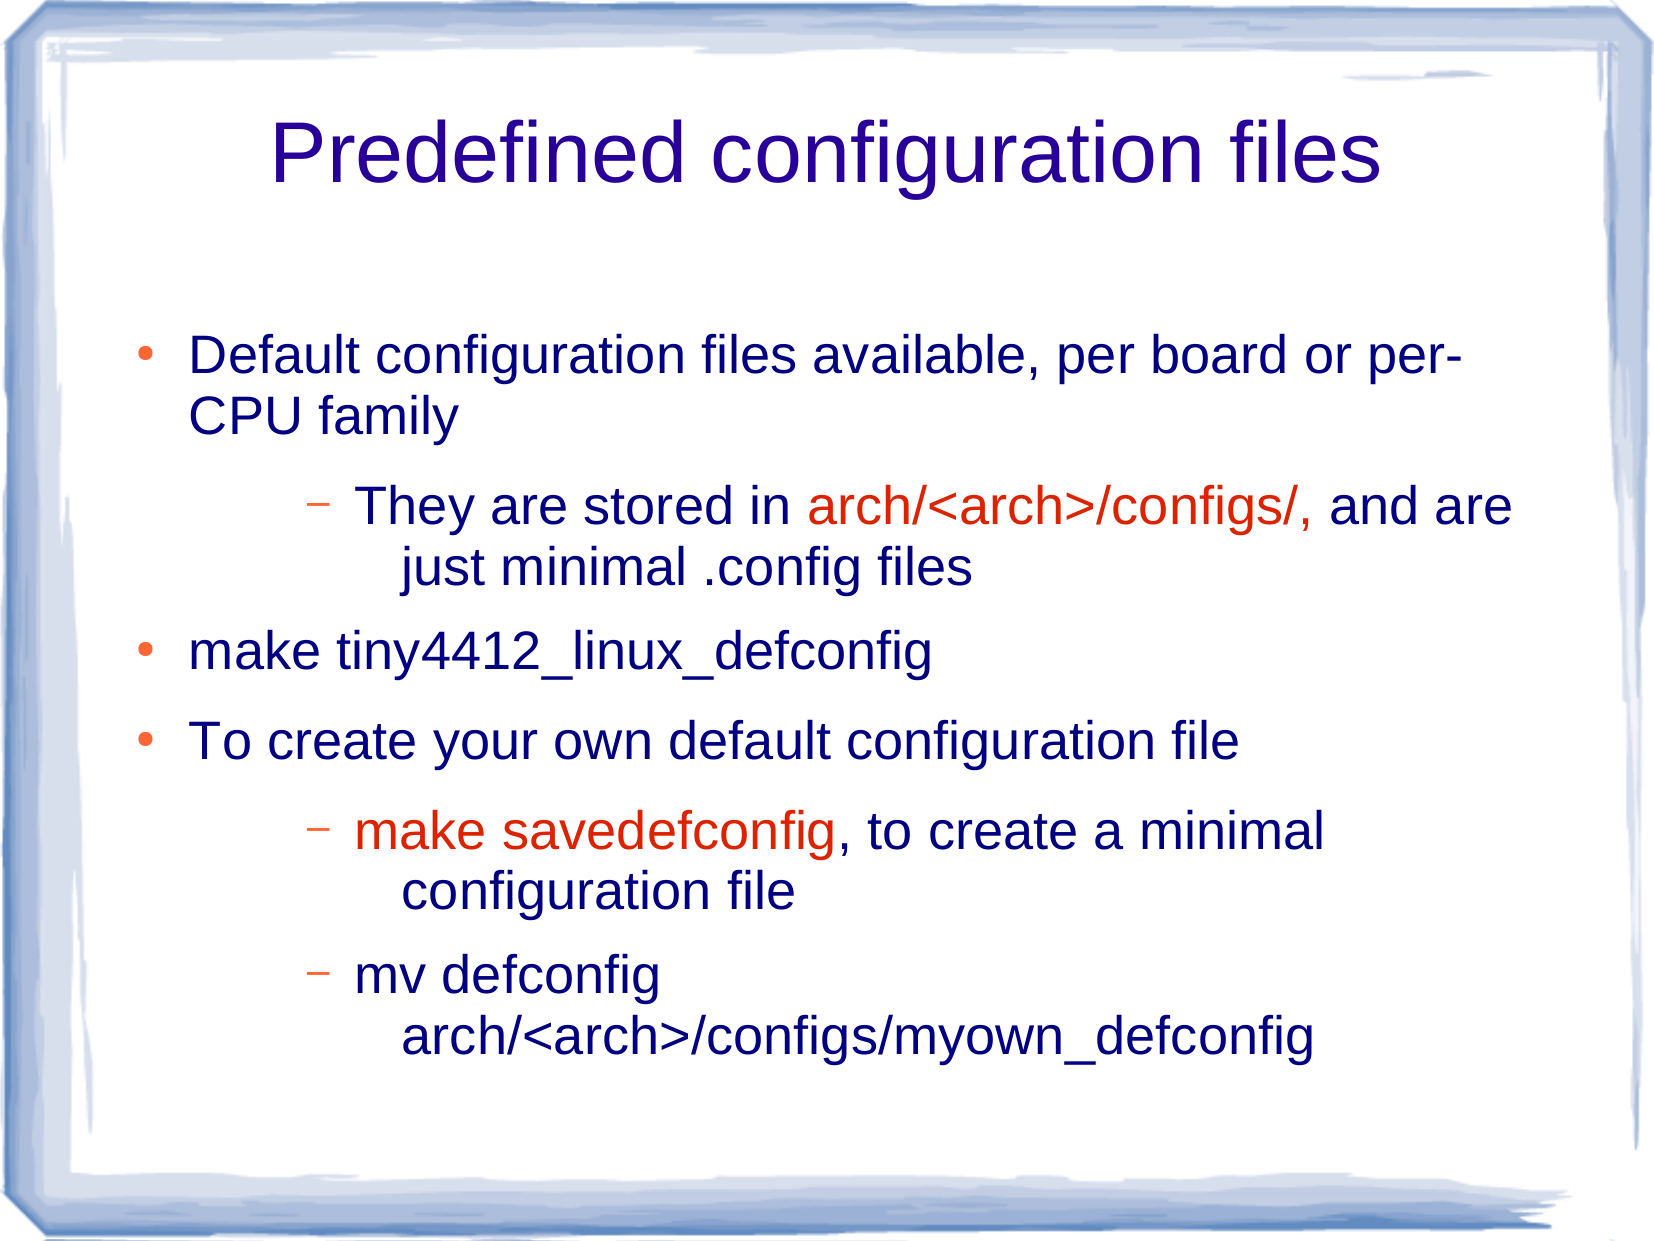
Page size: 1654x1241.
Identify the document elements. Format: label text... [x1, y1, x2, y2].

list Default configuration files available, per board or per-CPU family They are stored in arch/<arch>/configs/, and are just minimal .config files make tiny4412_linux_defconfig To create your own default configuration file make savedefconfig, to create a minimal configuration file mv defconfig arch/<arch>/configs/myown_defconfig [118, 324, 1571, 1067]
picture [0, 0, 1654, 1241]
title Predefined configuration files [82, 49, 1571, 257]
